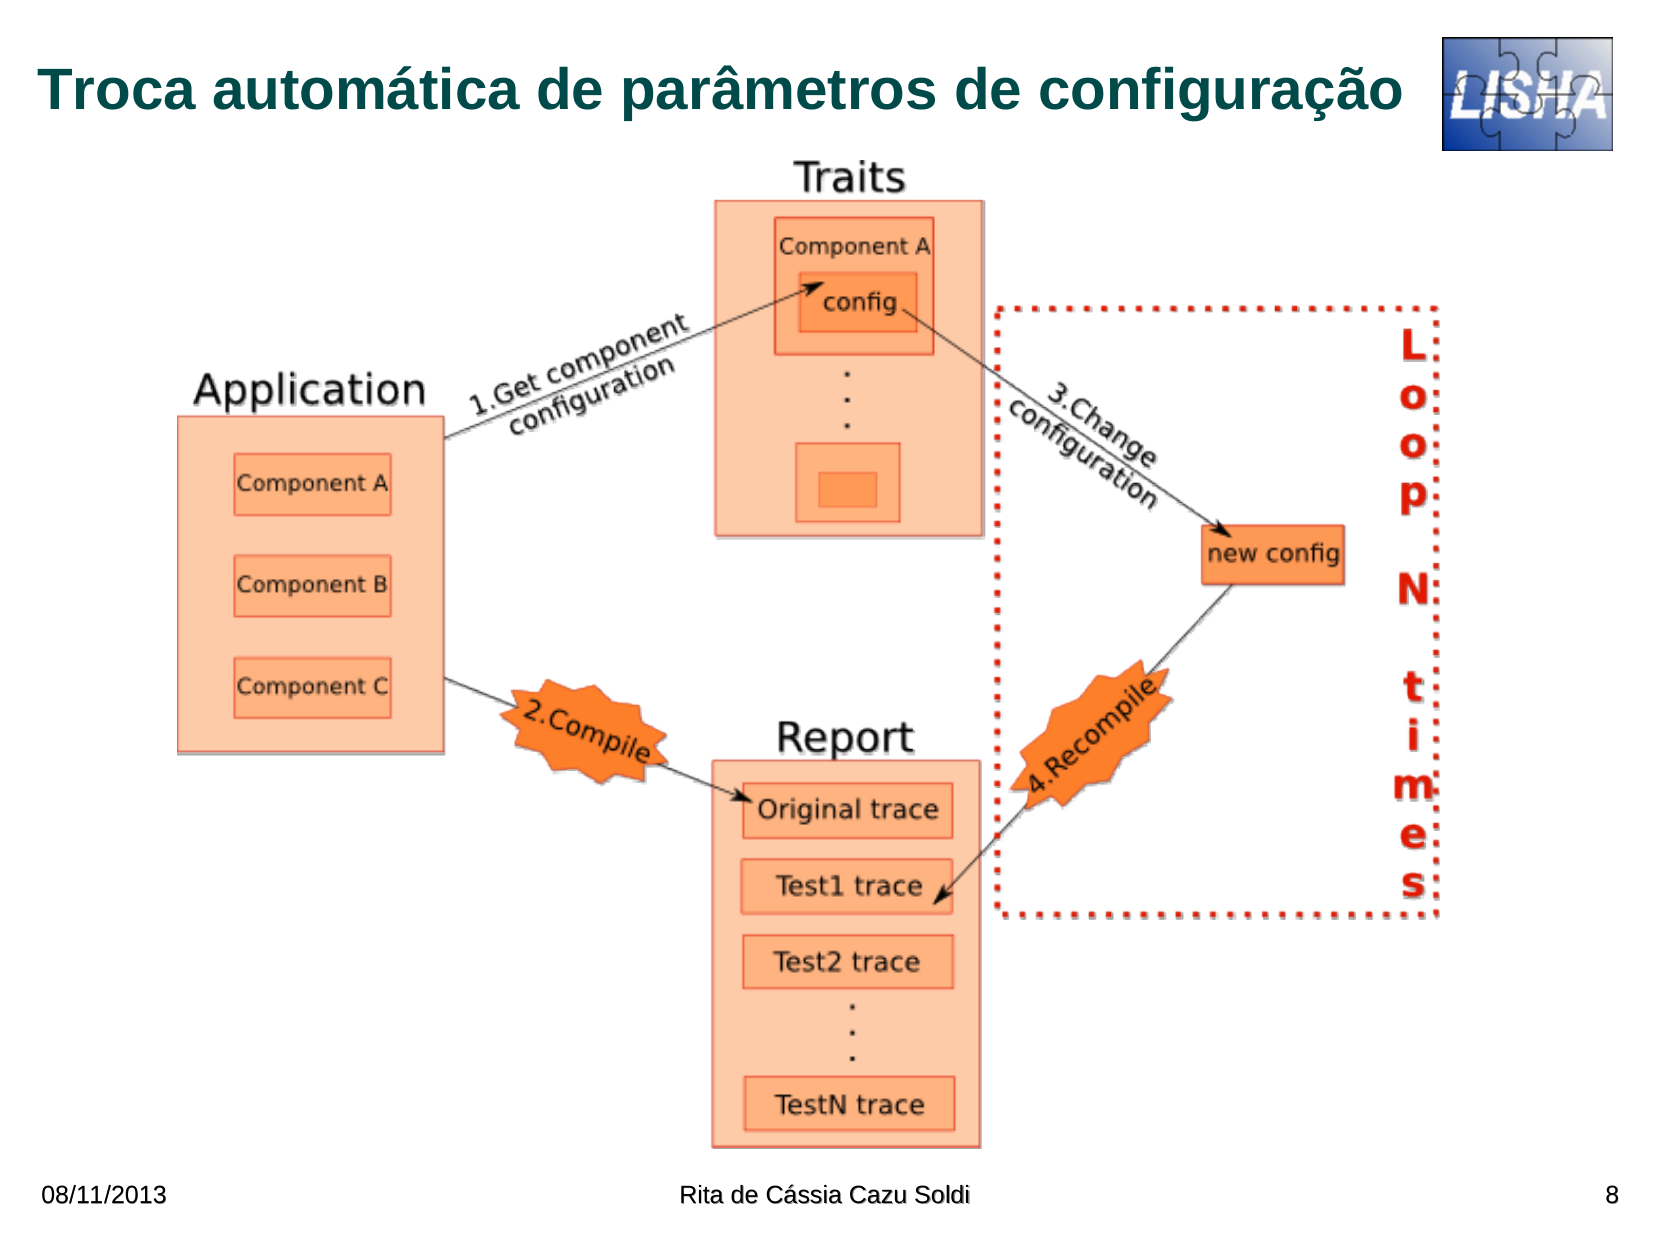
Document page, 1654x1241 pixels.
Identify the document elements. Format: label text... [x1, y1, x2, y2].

title Troca automática de parâmetros de configuração [37, 37, 1426, 150]
picture [1442, 37, 1613, 151]
picture [177, 160, 1654, 1149]
